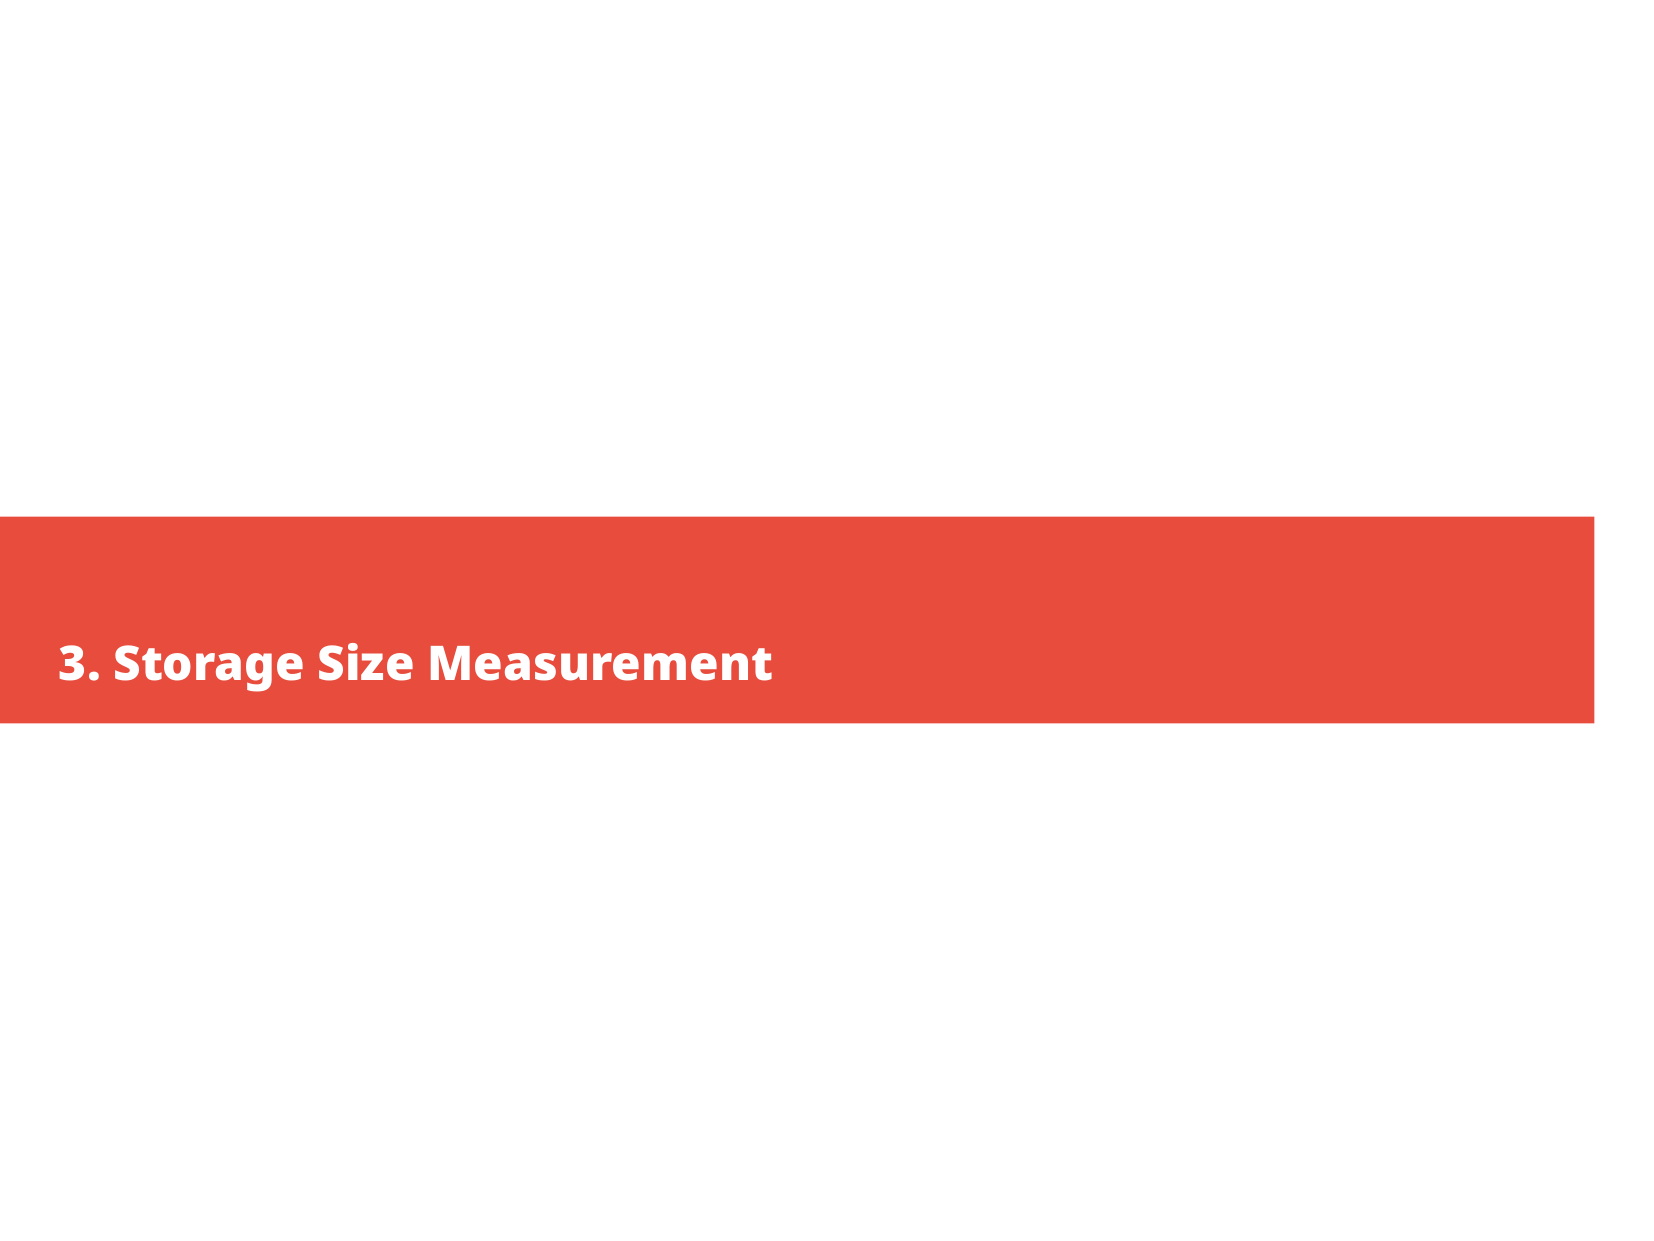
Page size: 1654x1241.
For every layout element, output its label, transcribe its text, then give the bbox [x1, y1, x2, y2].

title 3. Storage Size Measurement [59, 546, 1595, 694]
